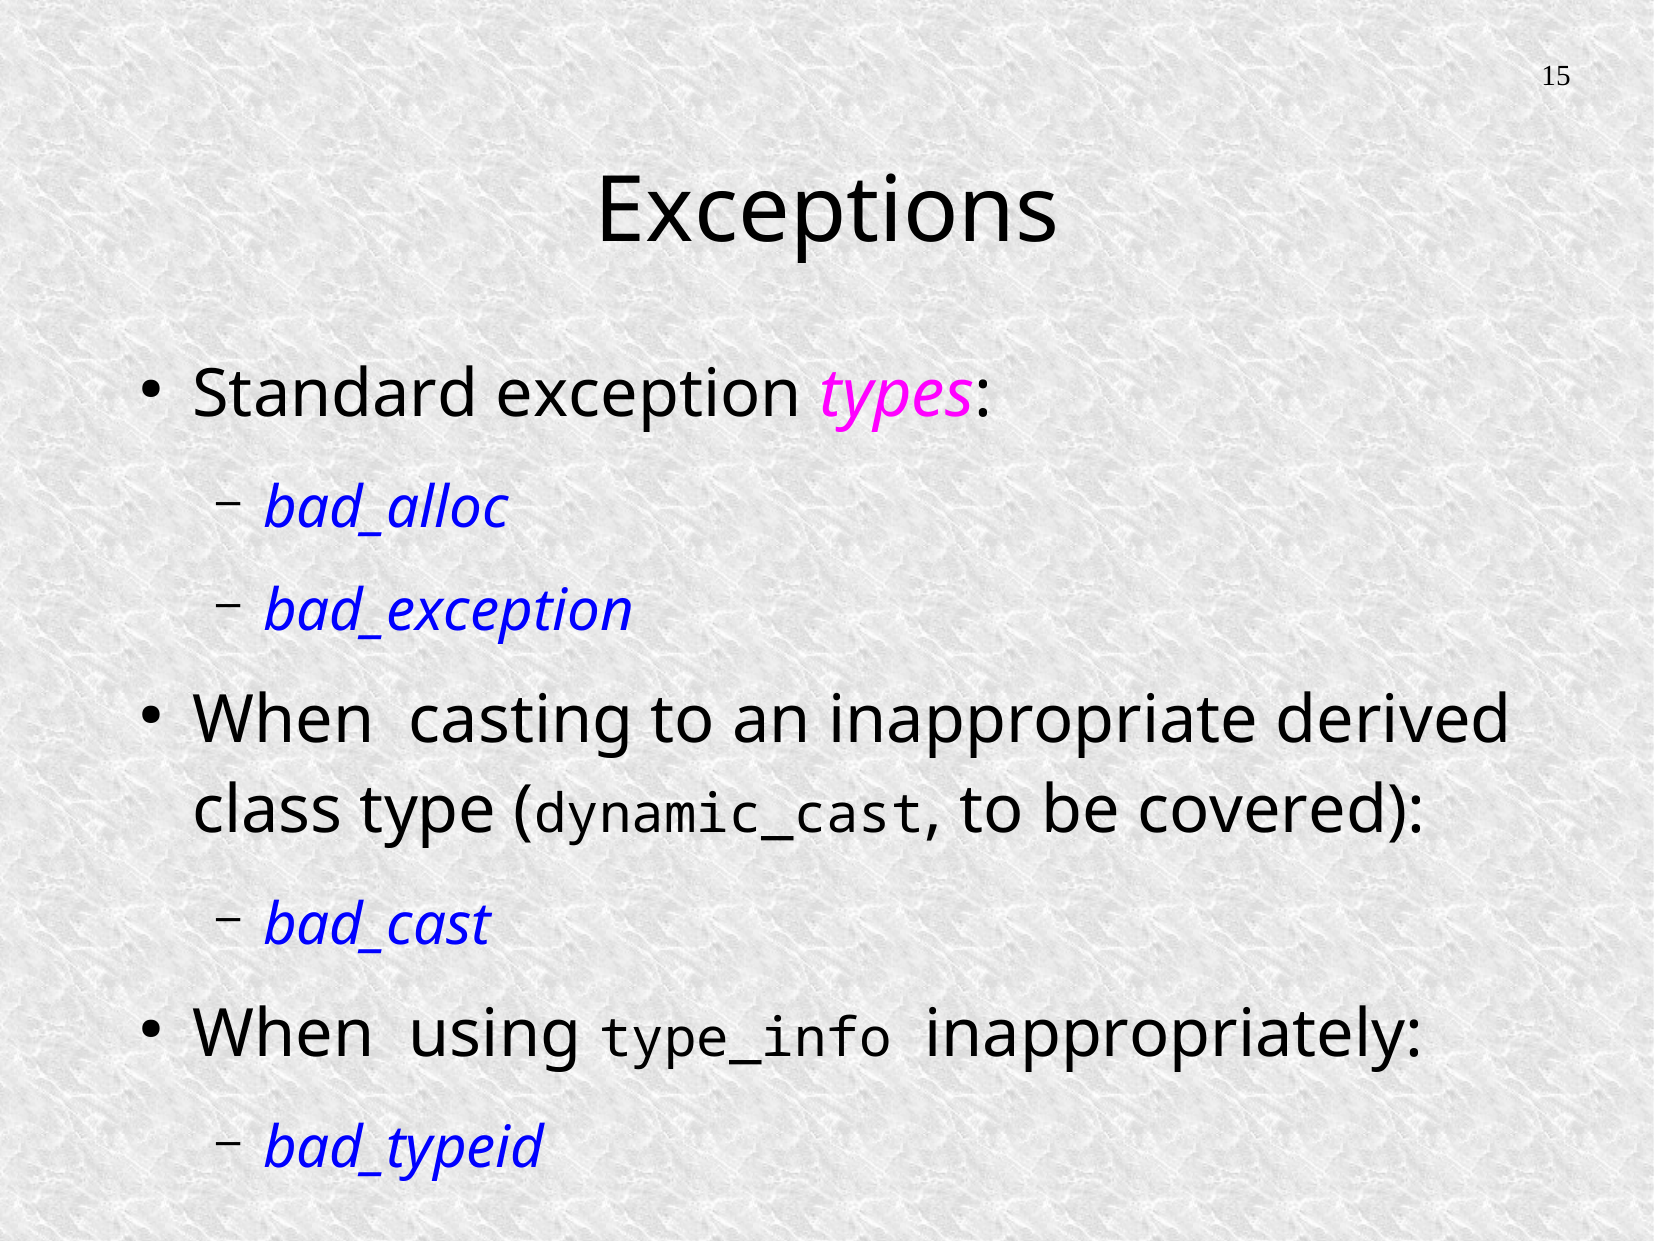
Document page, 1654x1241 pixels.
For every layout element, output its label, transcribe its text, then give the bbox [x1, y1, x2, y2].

picture [0, 0, 1654, 1241]
list Standard exception types: bad_alloc bad_exception When casting to an inappropriate derived class type (dynamic_cast, to be covered): bad_cast When using type_info inappropriately: bad_typeid [121, 344, 1534, 1165]
title Exceptions [121, 102, 1534, 311]
